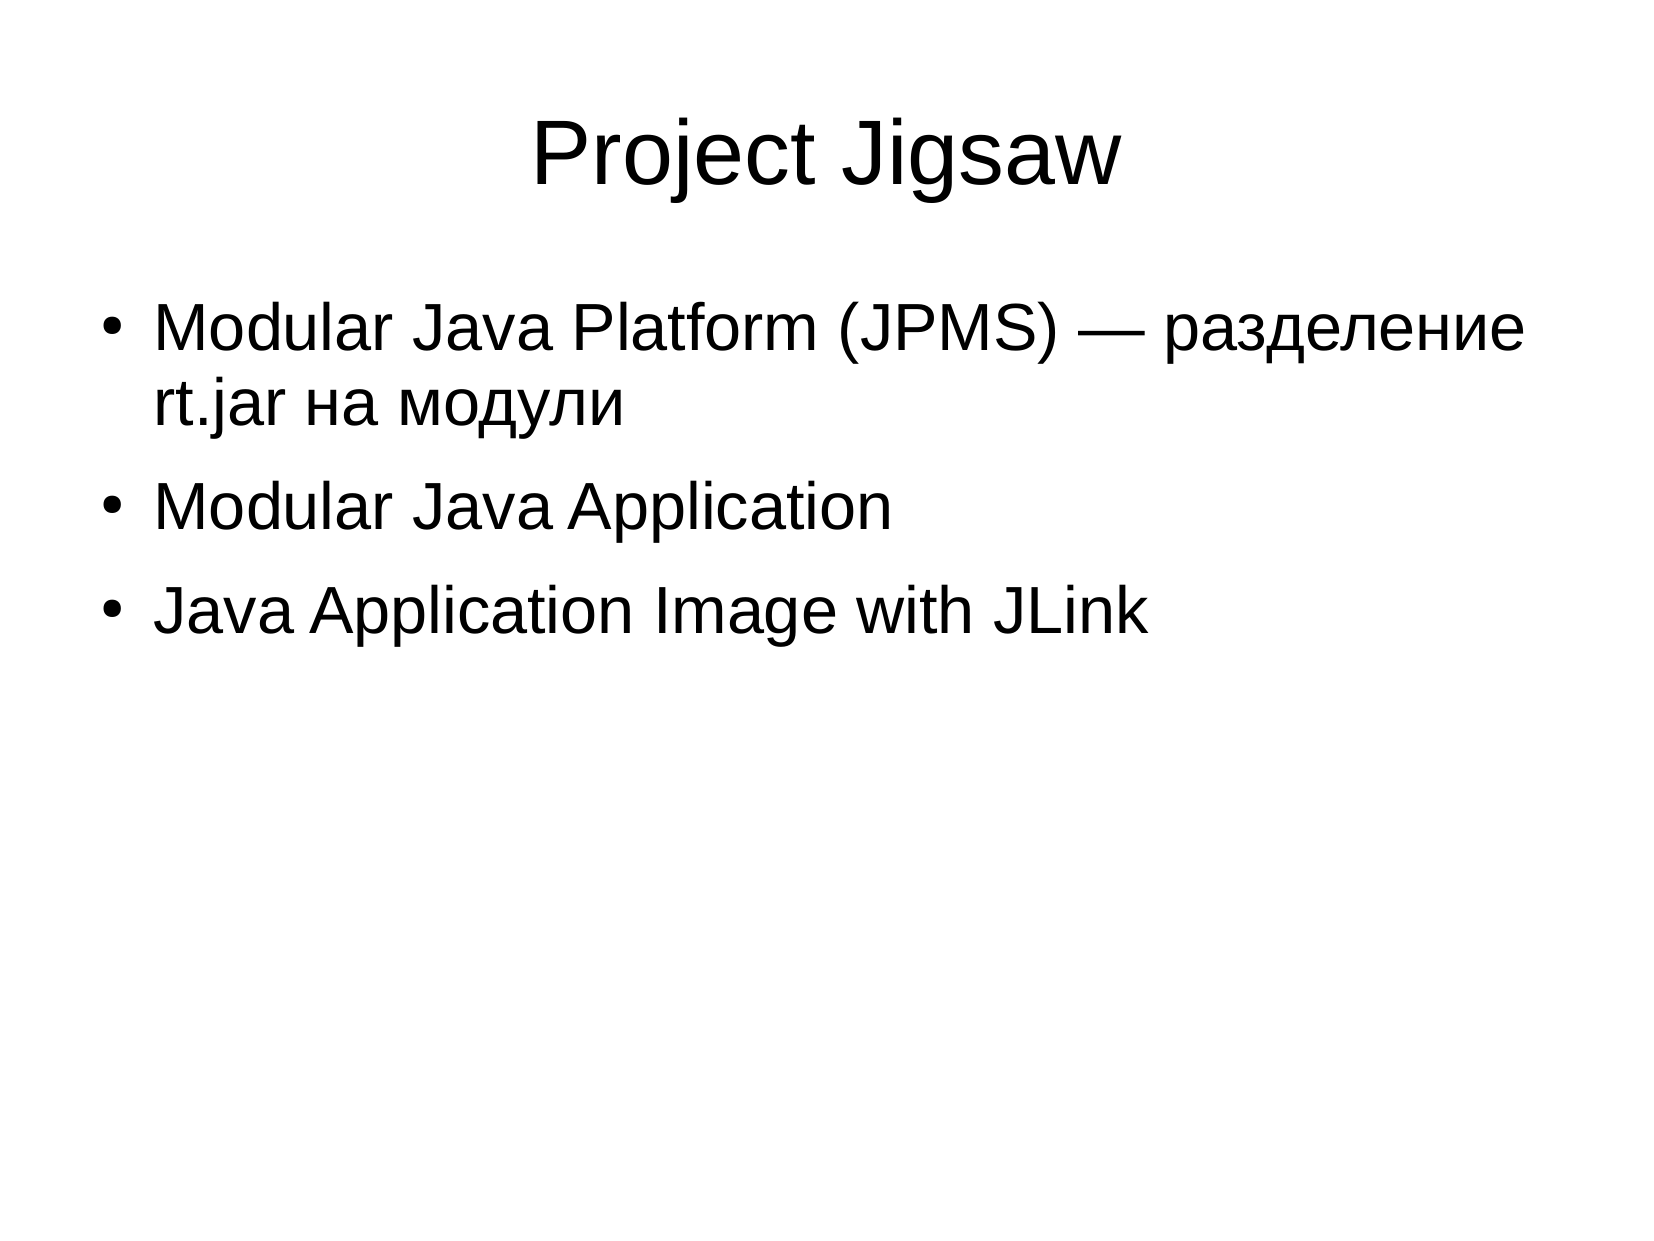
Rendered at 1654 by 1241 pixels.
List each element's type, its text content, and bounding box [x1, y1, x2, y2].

list Modular Java Platform (JPMS) — разделение rt.jar на модули Modular Java Application Java Application Image with JLink [82, 290, 1571, 1010]
title Project Jigsaw [82, 49, 1571, 257]
